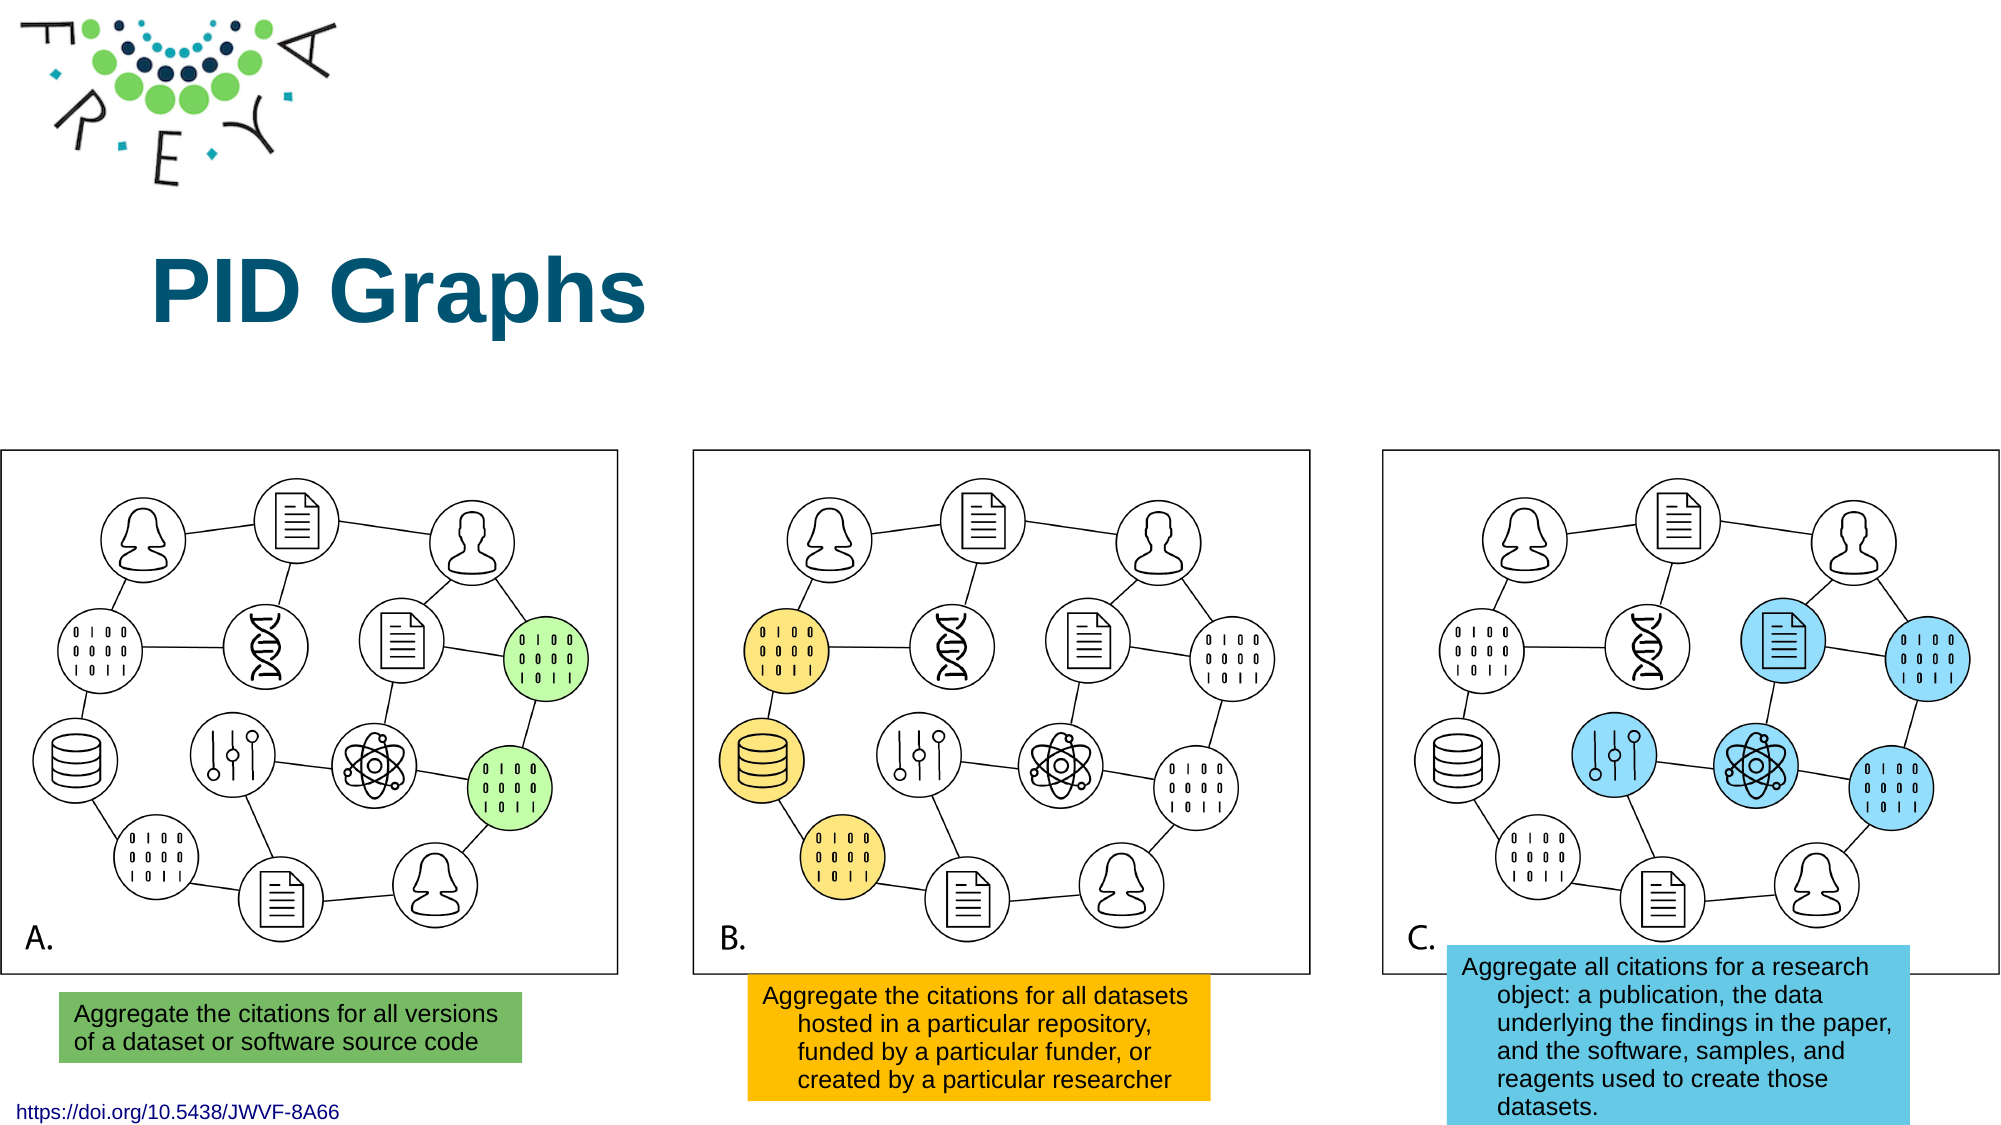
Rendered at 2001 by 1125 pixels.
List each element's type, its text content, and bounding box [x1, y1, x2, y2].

title PID Graphs [150, 200, 1850, 382]
picture [0, 449, 2000, 975]
picture [0, 4, 355, 207]
text_box Aggregate all citations for a research object: a publication, the data underlying the findings in the paper, and the software, samples, and reagents used to create those datasets. [1446, 945, 1910, 1125]
text_box Aggregate the citations for all versions of a dataset or software source code [59, 992, 523, 1063]
text_box https://doi.org/10.5438/JWVF-8A66 [1, 1093, 355, 1125]
text_box Aggregate the citations for all datasets hosted in a particular repository, funded by a particular funder, or created by a particular researcher [747, 974, 1211, 1102]
